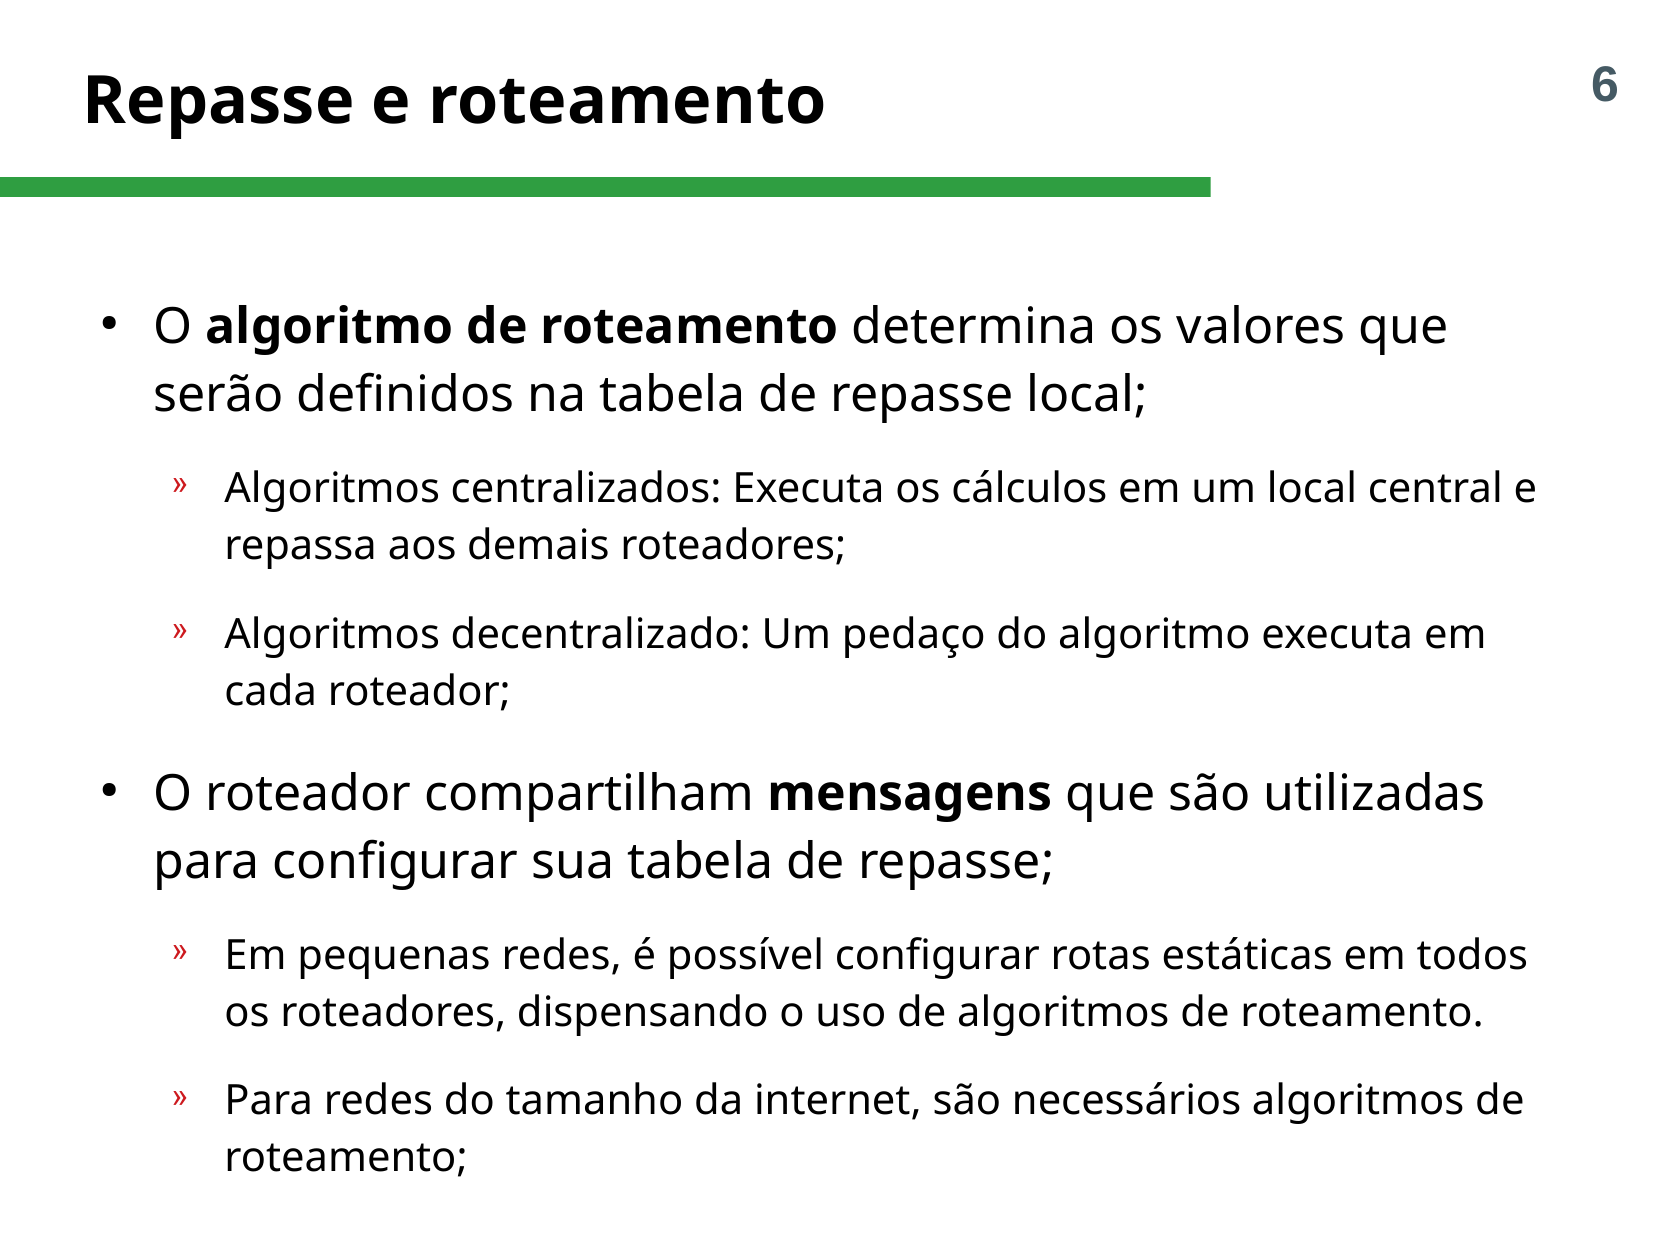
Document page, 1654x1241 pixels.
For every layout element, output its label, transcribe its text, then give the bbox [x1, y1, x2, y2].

title Repasse e roteamento [82, 0, 1152, 202]
list O algoritmo de roteamento determina os valores que serão definidos na tabela de repasse local; Algoritmos centralizados: Executa os cálculos em um local central e repassa aos demais roteadores; Algoritmos decentralizado: Um pedaço do algoritmo executa em cada roteador; O roteador compartilham mensagens que são utilizadas para configurar sua tabela de repasse; Em pequenas redes, é possível configurar rotas estáticas em todos os roteadores, dispensando o uso de algoritmos de roteamento. Para redes do tamanho da internet, são necessários algoritmos de roteamento; [82, 290, 1571, 1241]
